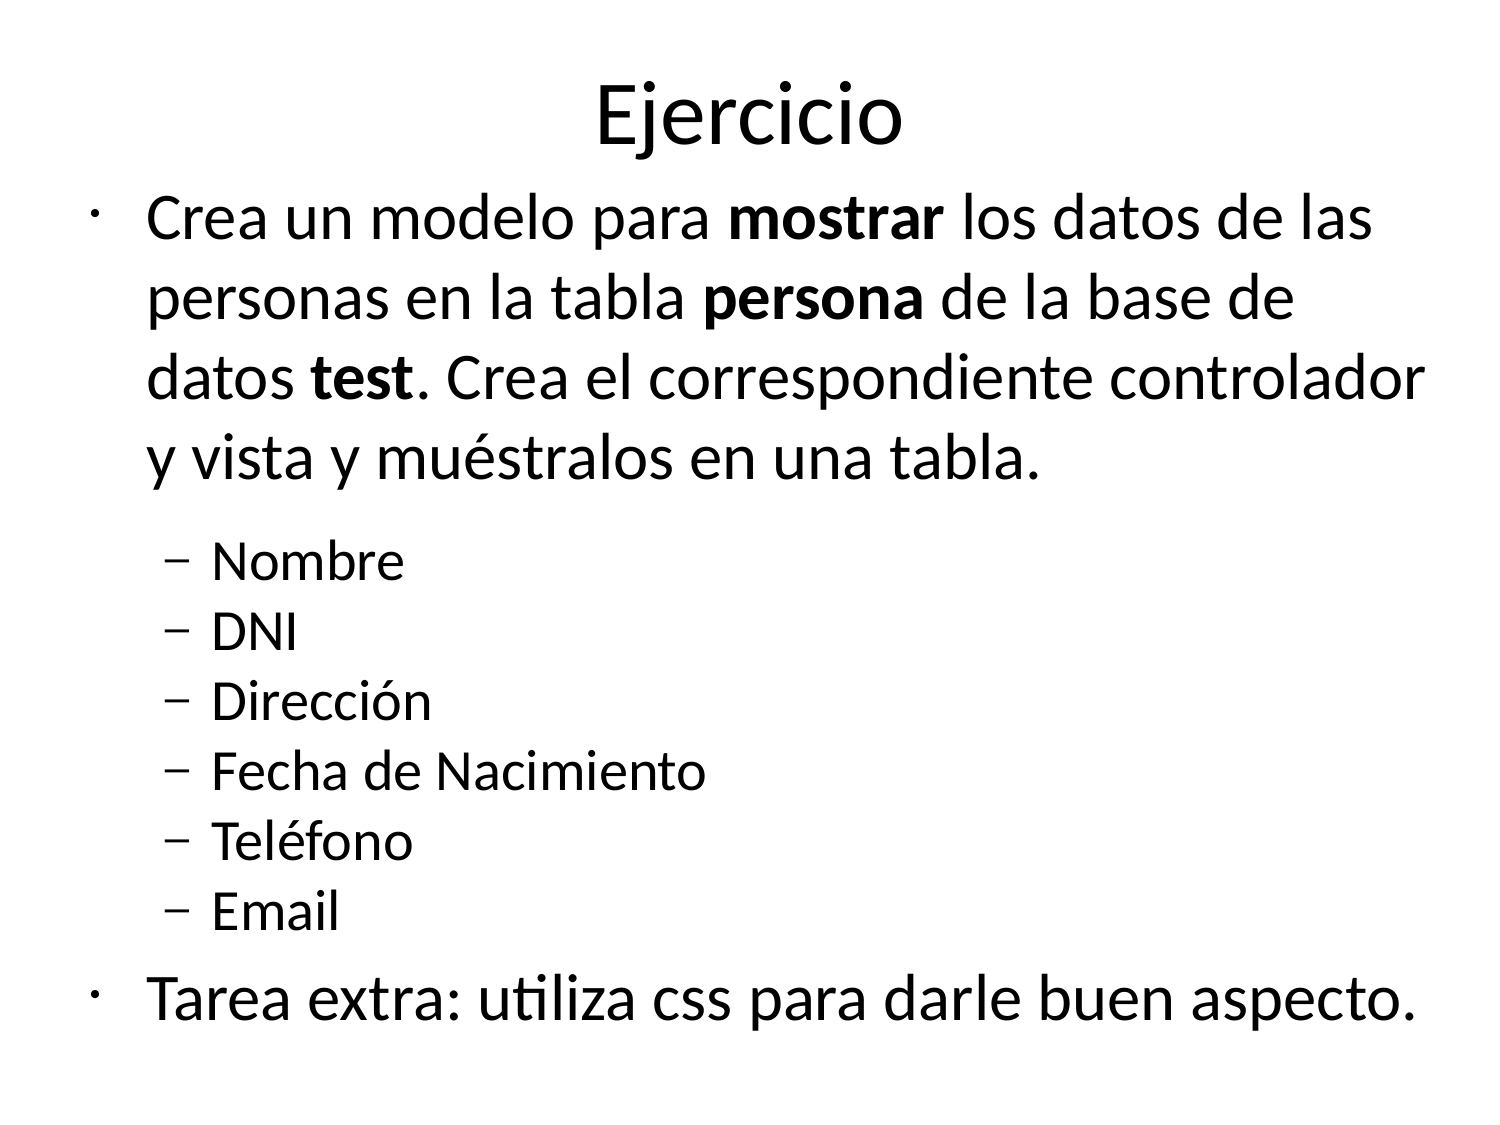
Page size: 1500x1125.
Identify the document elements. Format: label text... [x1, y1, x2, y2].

title Ejercicio [75, 45, 1425, 165]
list Crea un modelo para mostrar los datos de las personas en la tabla persona de la base de datos test. Crea el correspondiente controlador y vista y muéstralos en una tabla. Nombre DNI Dirección Fecha de Nacimiento Teléfono Email Tarea extra: utiliza css para darle buen aspecto. [75, 165, 1453, 981]
